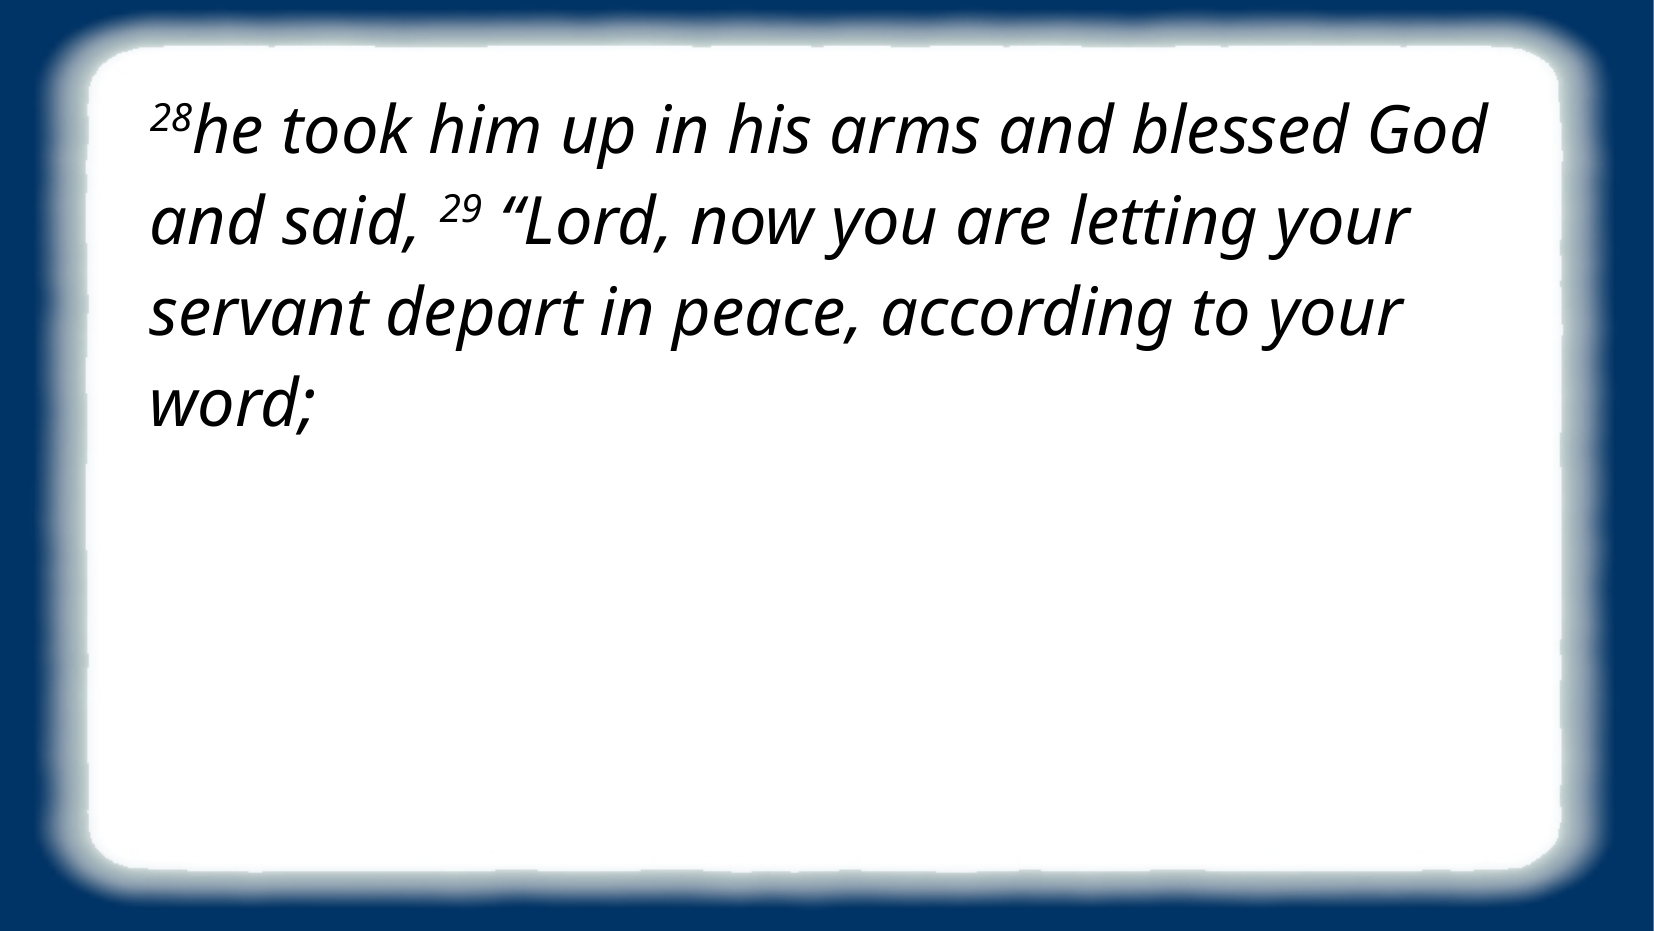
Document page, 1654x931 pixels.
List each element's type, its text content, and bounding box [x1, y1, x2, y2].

picture [0, 0, 1654, 931]
text_box 28he took him up in his arms and blessed God and said, 29 “Lord, now you are letting your servant depart in peace, according to your word; [135, 75, 1531, 466]
